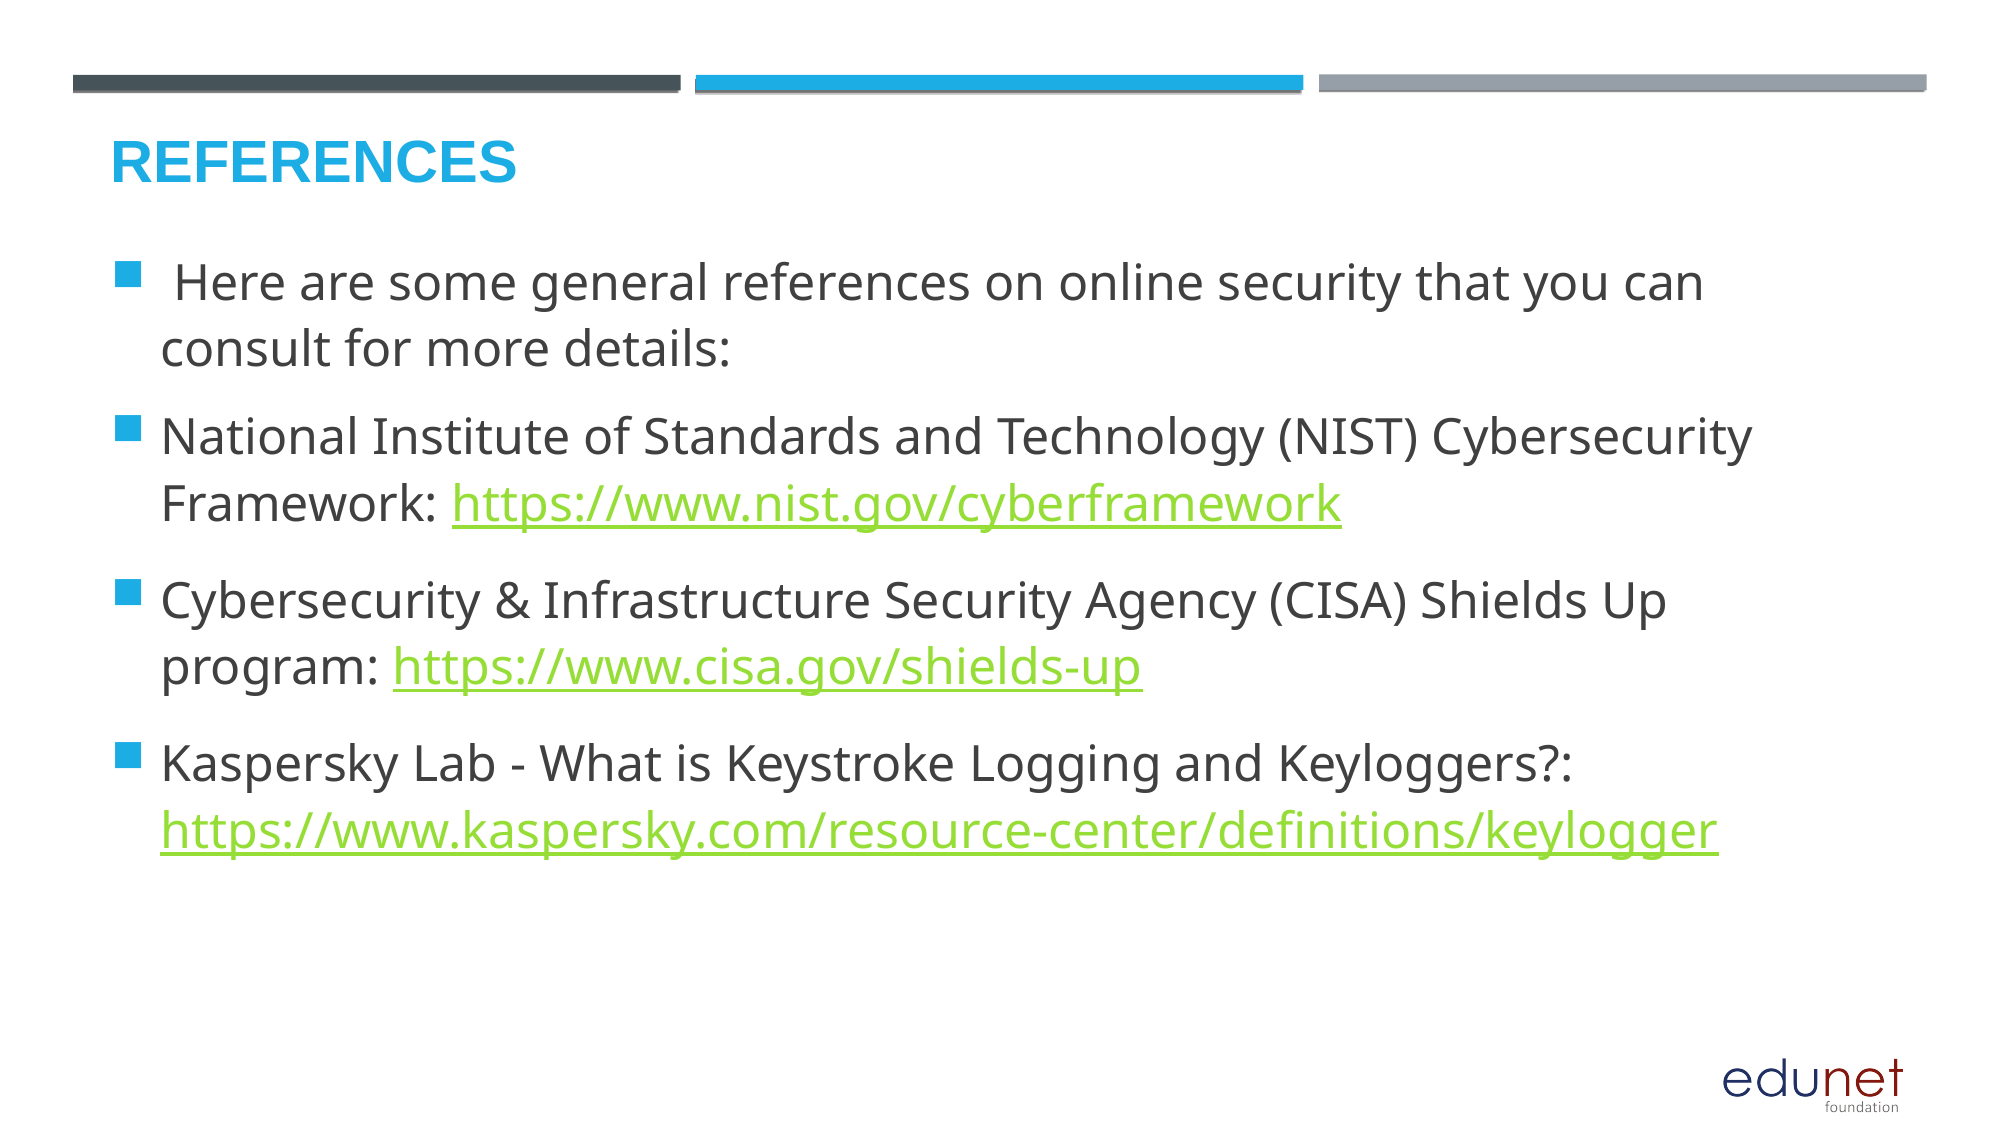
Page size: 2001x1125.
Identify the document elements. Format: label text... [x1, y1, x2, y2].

picture [1719, 1056, 1905, 1116]
list Here are some general references on online security that you can consult for more details: National Institute of Standards and Technology (NIST) Cybersecurity Framework: https://www.nist.gov/cyberframework Cybersecurity & Infrastructure Security Agency (CISA) Shields Up program: https://www.cisa.gov/shields-up Kaspersky Lab - What is Keystroke Logging and Keyloggers?: https://www.kaspersky.com/resource-center/definitions/keylogger [95, 213, 1905, 981]
title References [95, 115, 1905, 203]
